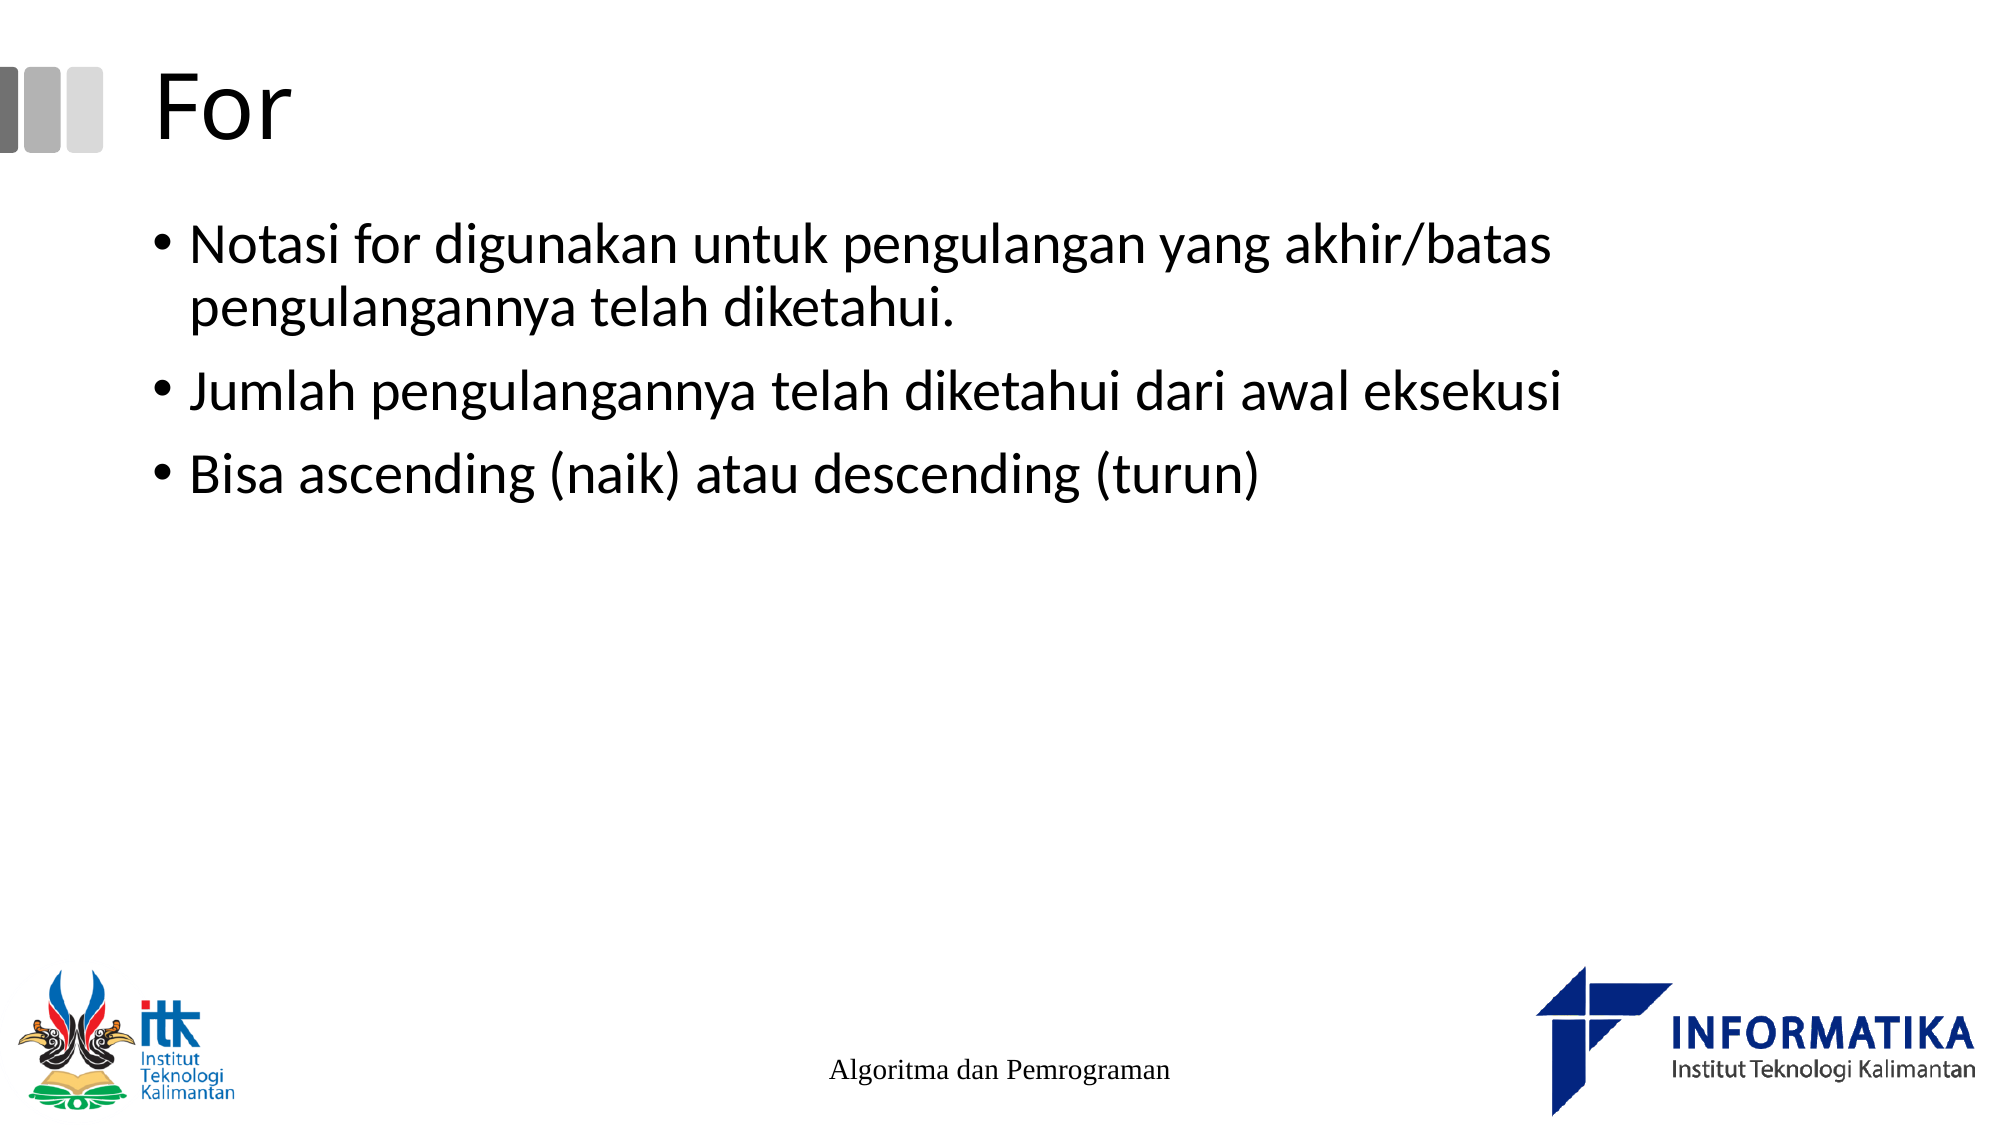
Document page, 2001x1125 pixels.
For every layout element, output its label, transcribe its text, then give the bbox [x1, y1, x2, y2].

picture [0, 935, 253, 1125]
title For [137, 1, 1863, 205]
picture [1534, 965, 1976, 1118]
list Notasi for digunakan untuk pengulangan yang akhir/batas pengulangannya telah diketahui. Jumlah pengulangannya telah diketahui dari awal eksekusi Bisa ascending (naik) atau descending (turun) [137, 205, 1863, 920]
